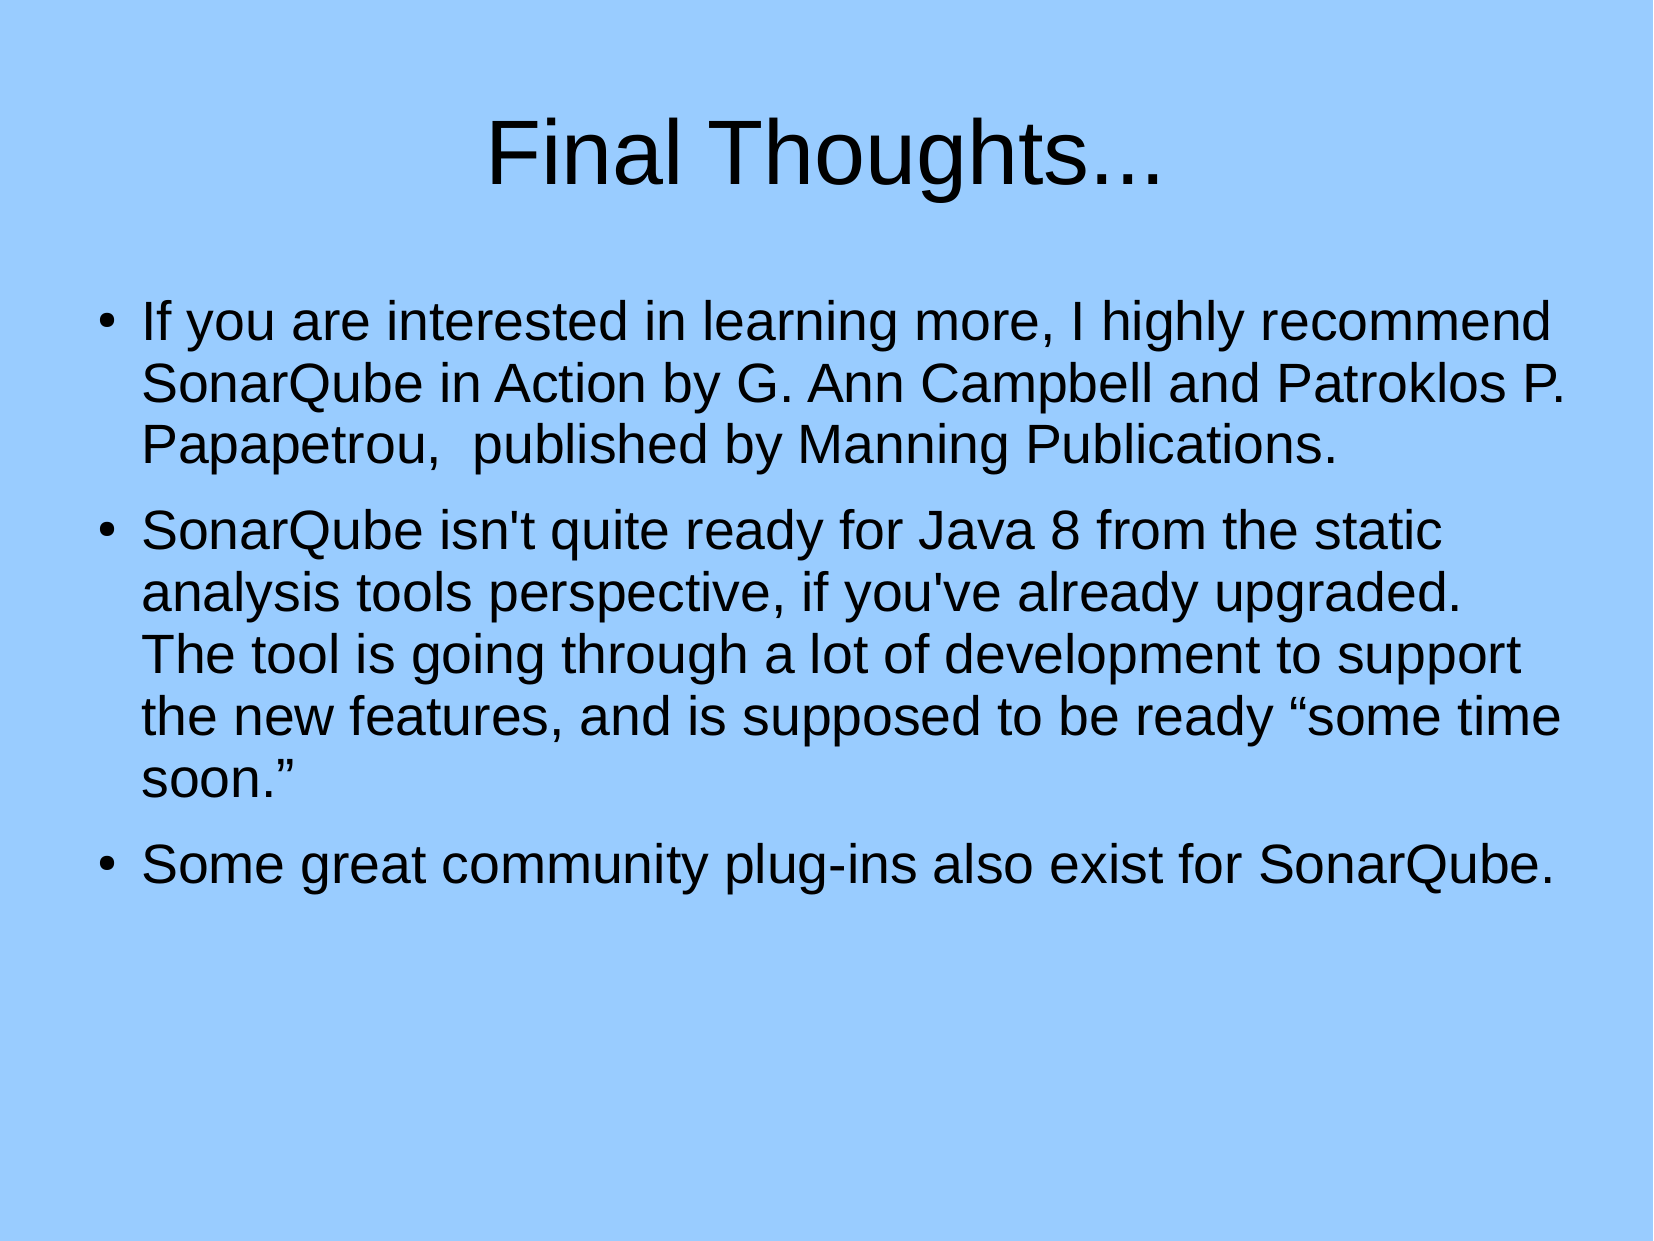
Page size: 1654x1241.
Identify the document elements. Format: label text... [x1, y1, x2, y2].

title Final Thoughts... [82, 49, 1571, 257]
list If you are interested in learning more, I highly recommend SonarQube in Action by G. Ann Campbell and Patroklos P. Papapetrou, published by Manning Publications. SonarQube isn't quite ready for Java 8 from the static analysis tools perspective, if you've already upgraded. The tool is going through a lot of development to support the new features, and is supposed to be ready “some time soon.” Some great community plug-ins also exist for SonarQube. [82, 290, 1571, 1010]
